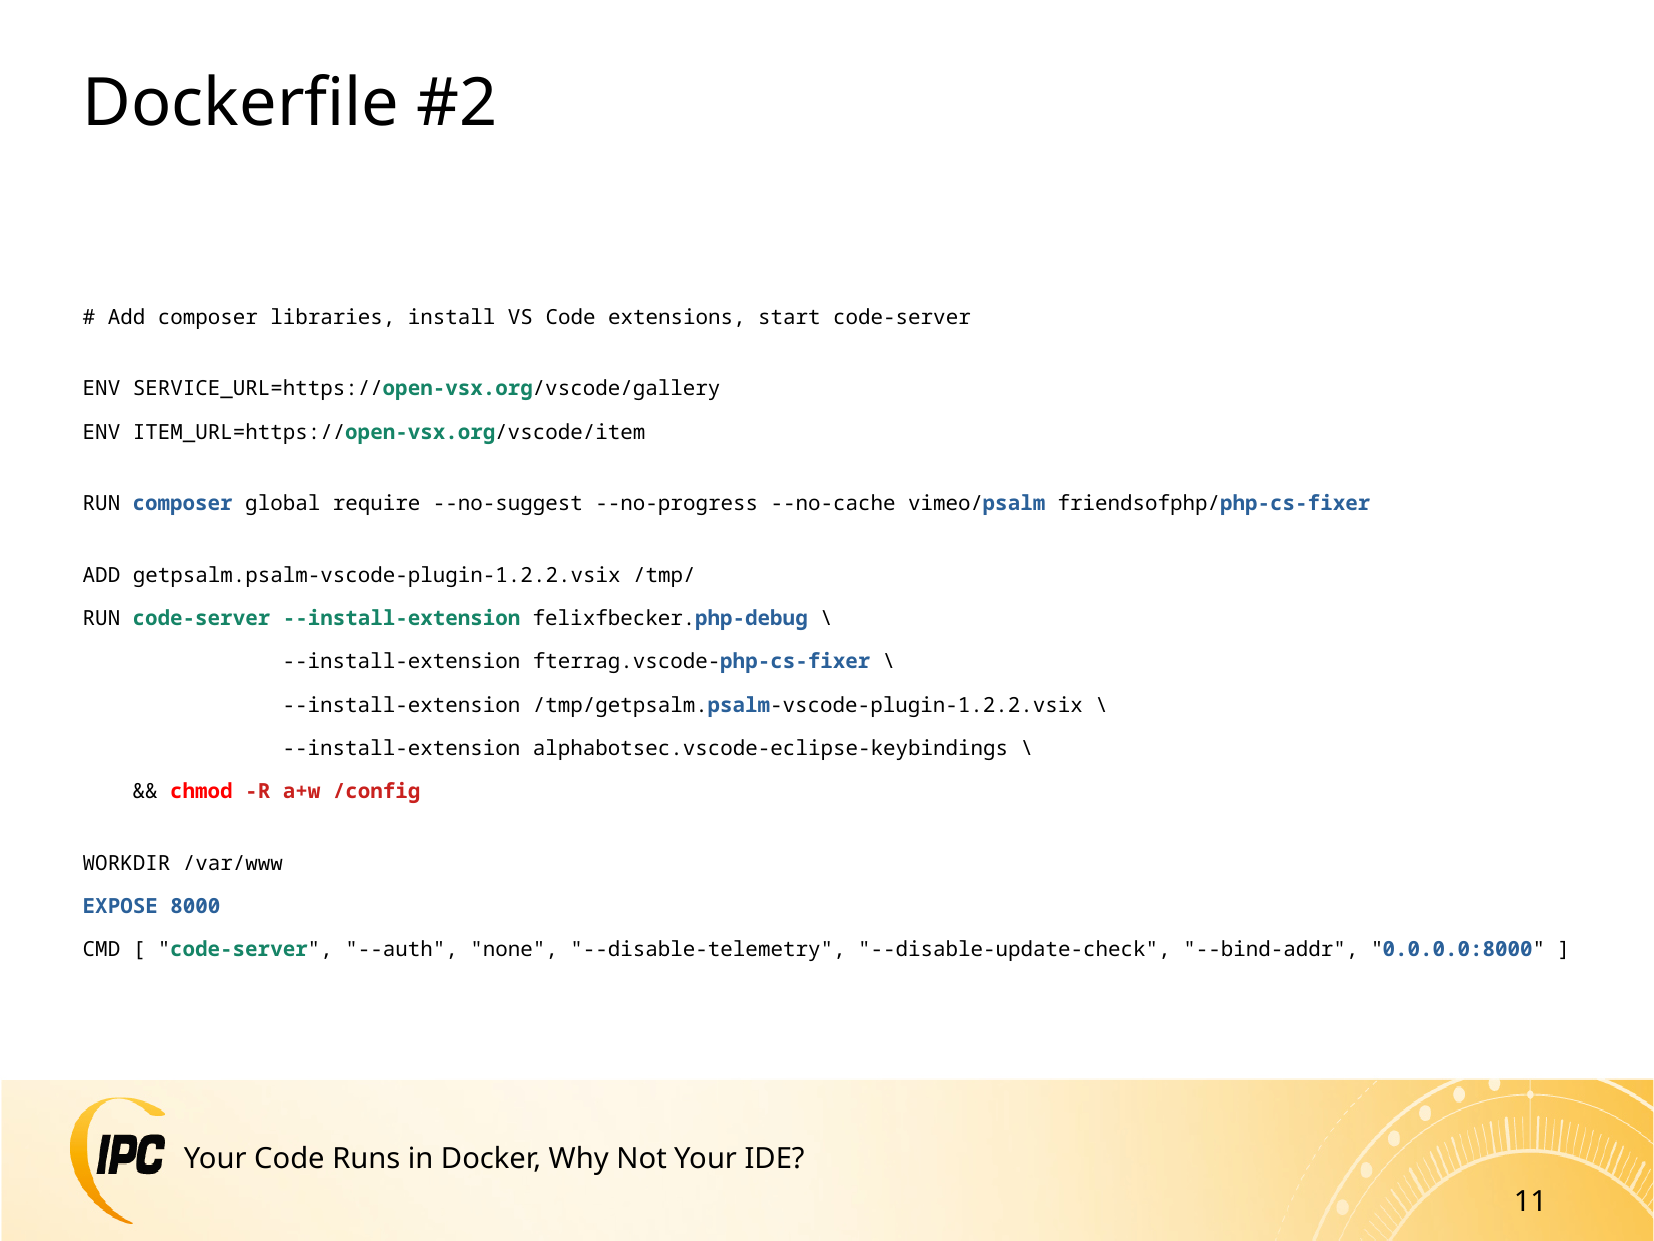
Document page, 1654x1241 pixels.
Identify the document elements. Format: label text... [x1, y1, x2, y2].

list # Add composer libraries, install VS Code extensions, start code-server ENV SERVICE_URL=https://open-vsx.org/vscode/gallery ENV ITEM_URL=https://open-vsx.org/vscode/item RUN composer global require --no-suggest --no-progress --no-cache vimeo/psalm friendsofphp/php-cs-fixer ADD getpsalm.psalm-vscode-plugin-1.2.2.vsix /tmp/ RUN code-server --install-extension felixfbecker.php-debug \ --install-extension fterrag.vscode-php-cs-fixer \ --install-extension /tmp/getpsalm.psalm-vscode-plugin-1.2.2.vsix \ --install-extension alphabotsec.vscode-eclipse-keybindings \ && chmod -R a+w /config WORKDIR /var/www EXPOSE 8000 CMD [ "code-server", "--auth", "none", "--disable-telemetry", "--disable-update-check", "--bind-addr", "0.0.0.0:8000" ] [82, 302, 1571, 955]
title Dockerfile #2 [82, 3, 1571, 196]
picture [0, 0, 1654, 1241]
